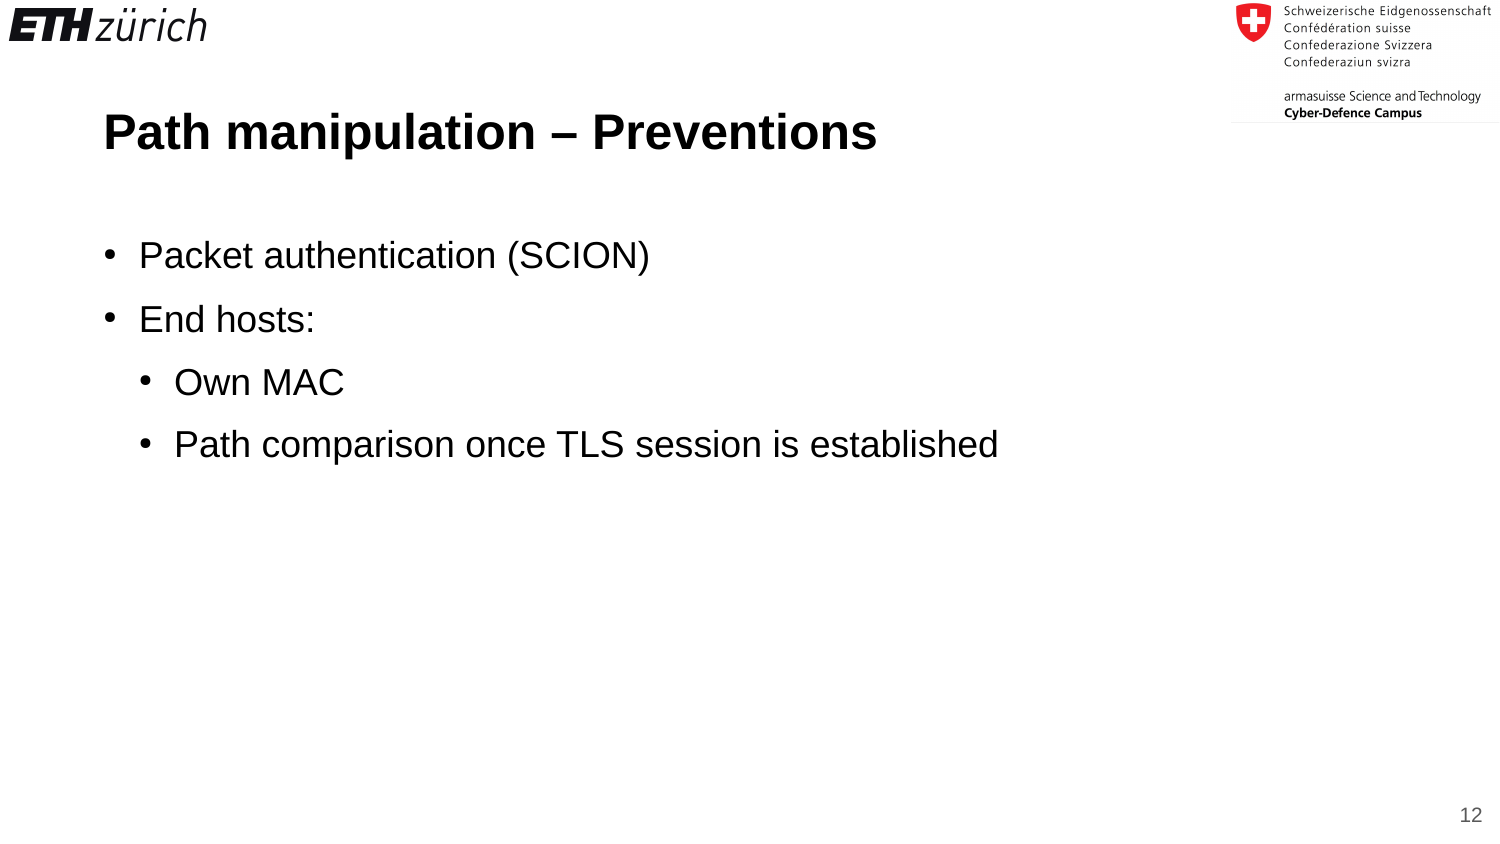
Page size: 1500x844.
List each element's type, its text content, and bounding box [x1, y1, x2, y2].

text_box Packet authentication (SCION) End hosts: Own MAC Path comparison once TLS session is established [88, 206, 1040, 474]
picture [8, 8, 207, 42]
text_box Path manipulation – Preventions [88, 88, 1182, 178]
picture [1231, 0, 1500, 123]
